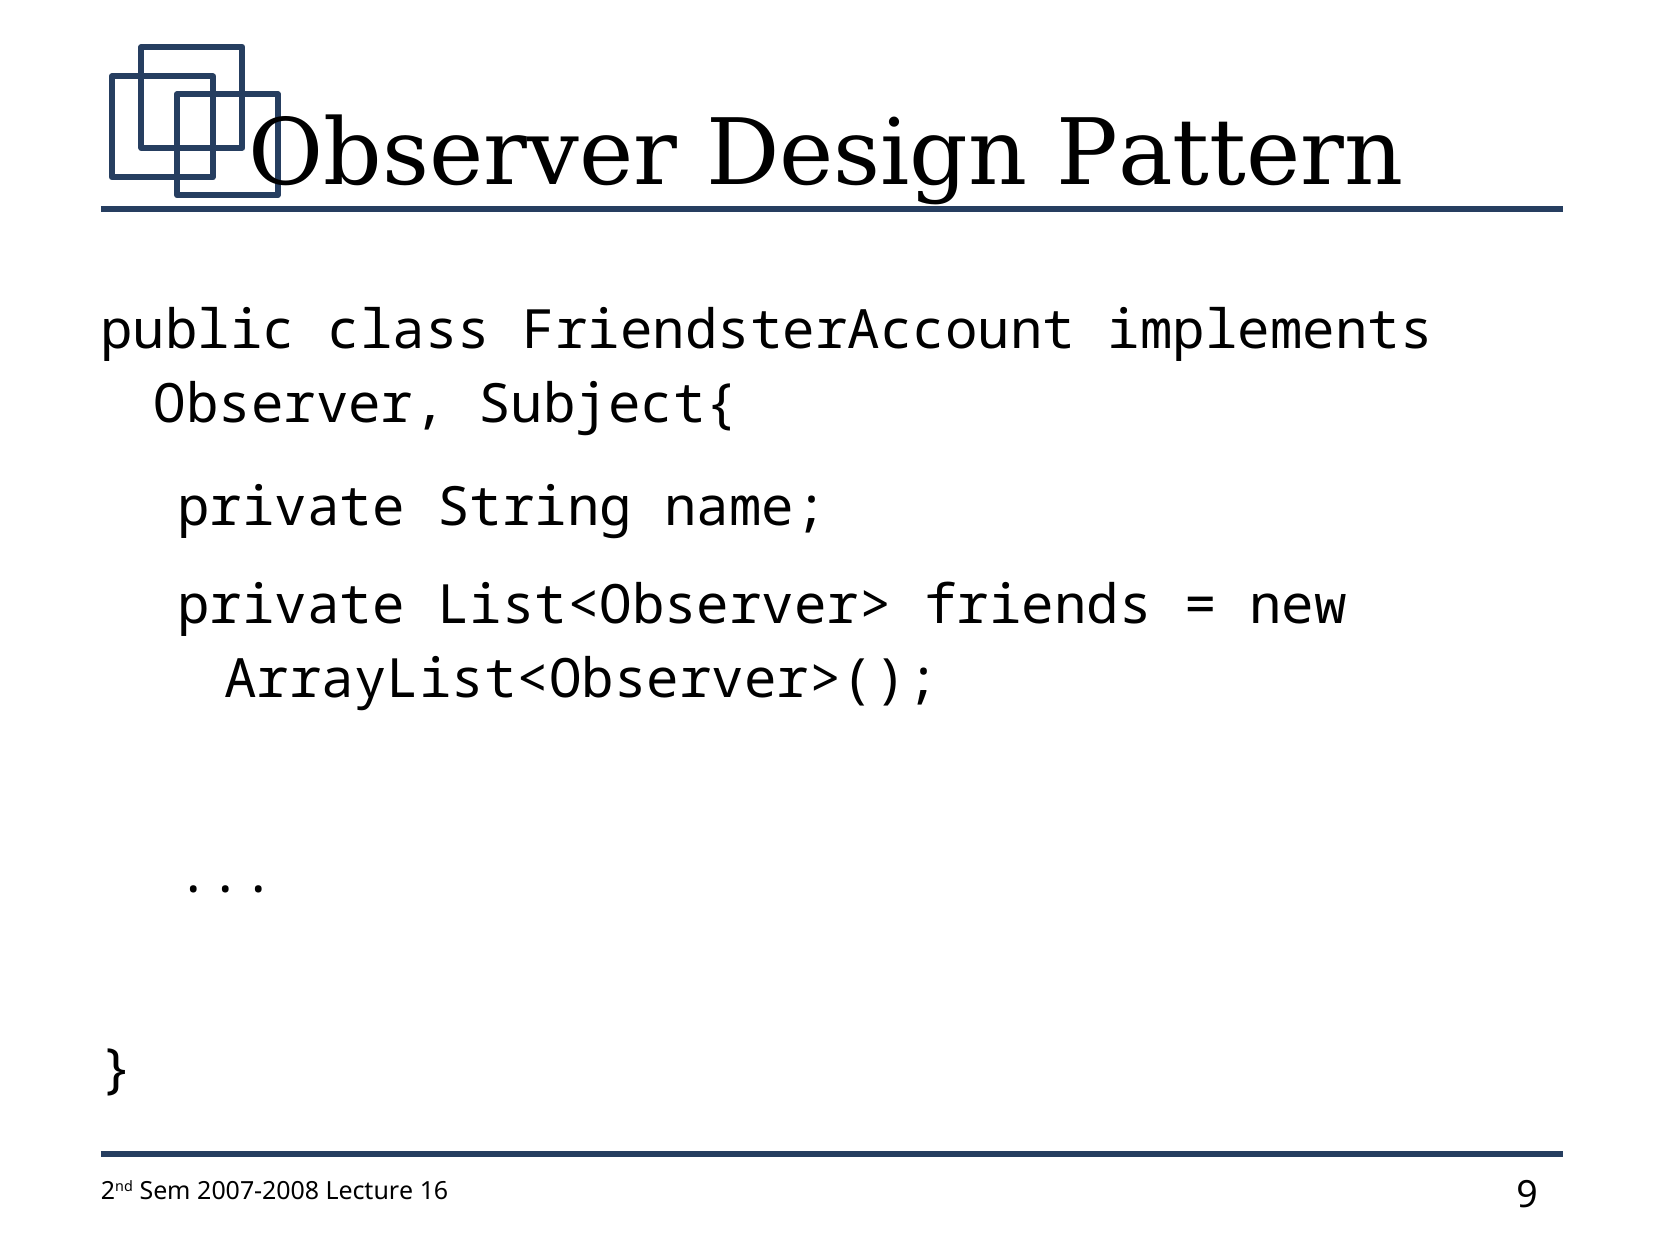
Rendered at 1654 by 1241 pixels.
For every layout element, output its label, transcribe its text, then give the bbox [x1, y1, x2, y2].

list public class FriendsterAccount implements Observer, Subject{ private String name; private List<Observer> friends = new ArrayList<Observer>(); ... } [82, 290, 1571, 1191]
title Observer Design Pattern [82, 49, 1571, 257]
